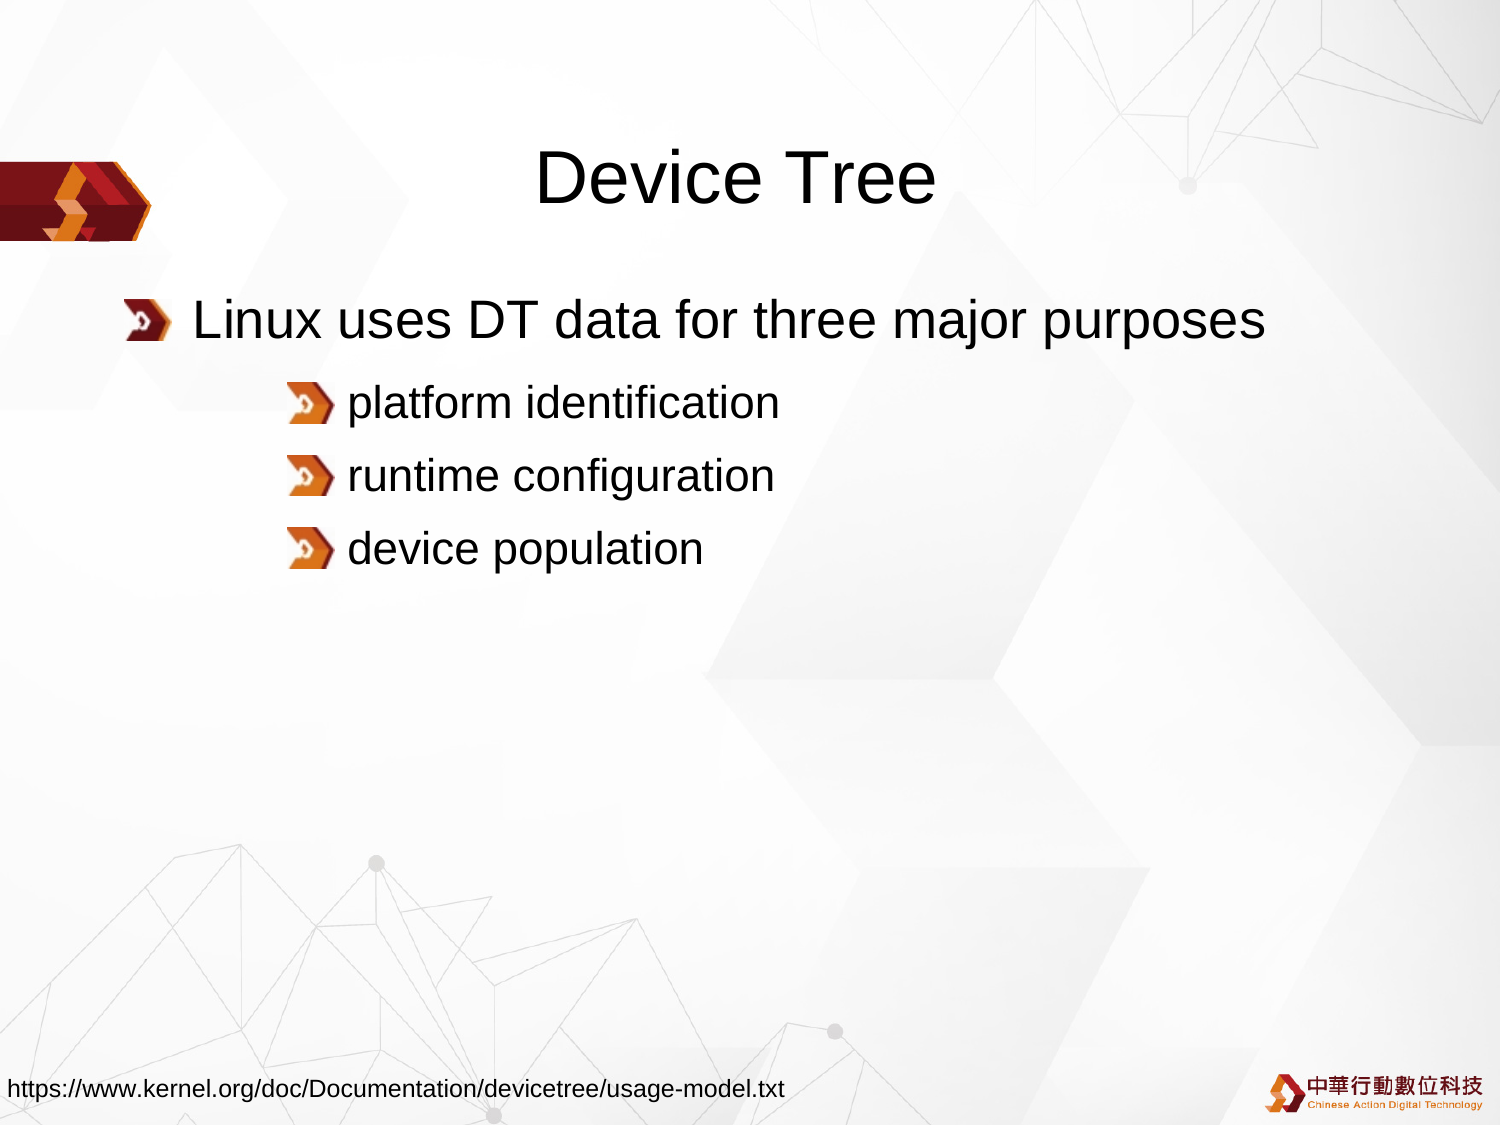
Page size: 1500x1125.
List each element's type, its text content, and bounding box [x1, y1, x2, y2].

list Linux uses DT data for three major purposes platform identification runtime configuration device population [107, 290, 1425, 943]
picture [0, 0, 1500, 1125]
title Device Tree [107, 101, 1367, 255]
text_box https://www.kernel.org/doc/Documentation/devicetree/usage-model.txt [0, 1065, 1186, 1125]
